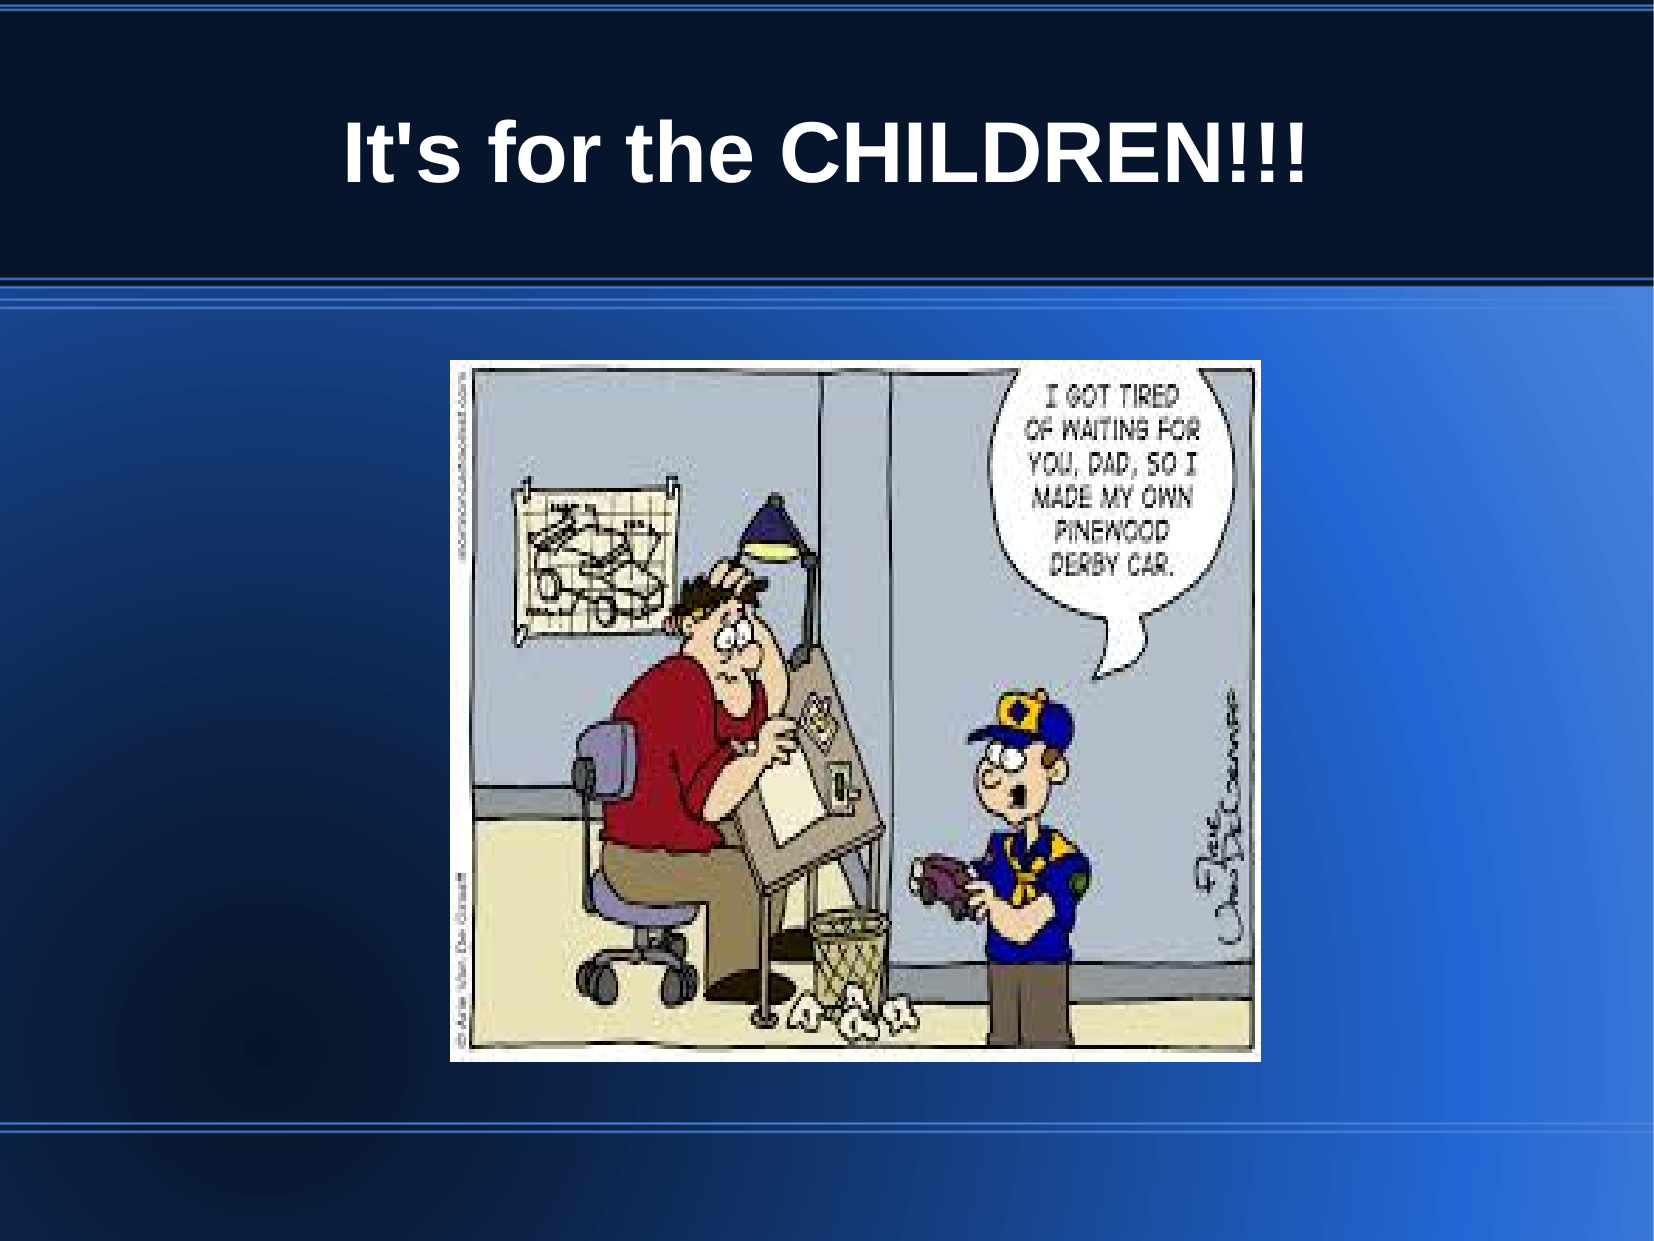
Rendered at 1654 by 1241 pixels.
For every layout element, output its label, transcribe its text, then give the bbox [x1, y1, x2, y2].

picture [0, 0, 1654, 1241]
title It's for the CHILDREN!!! [82, 49, 1571, 257]
